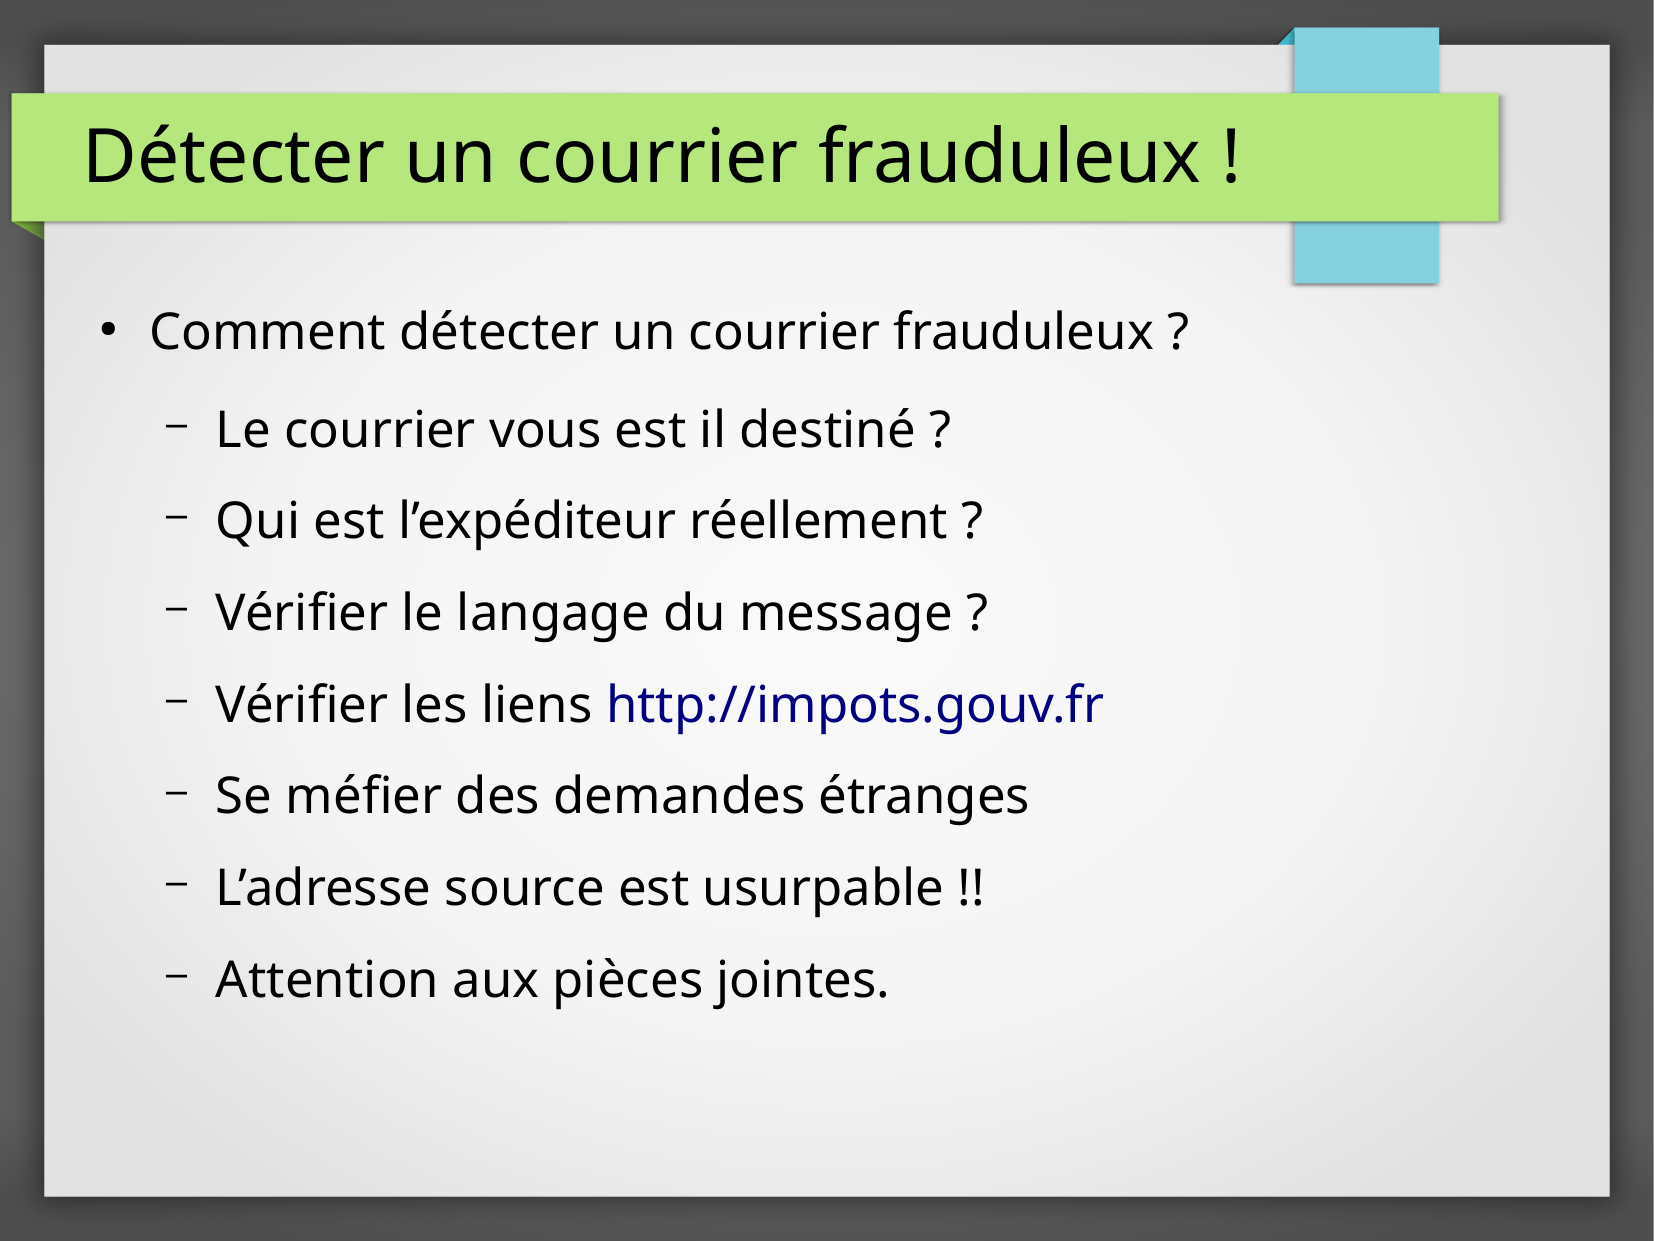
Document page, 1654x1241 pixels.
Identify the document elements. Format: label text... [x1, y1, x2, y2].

title Détecter un courrier frauduleux ! [82, 60, 1477, 248]
list Comment détecter un courrier frauduleux ? Le courrier vous est il destiné ? Qui est l’expéditeur réellement ? Vérifier le langage du message ? Vérifier les liens http://impots.gouv.fr Se méfier des demandes étranges L’adresse source est usurpable !! Attention aux pièces jointes. [82, 295, 1571, 1015]
picture [0, 0, 1654, 1241]
